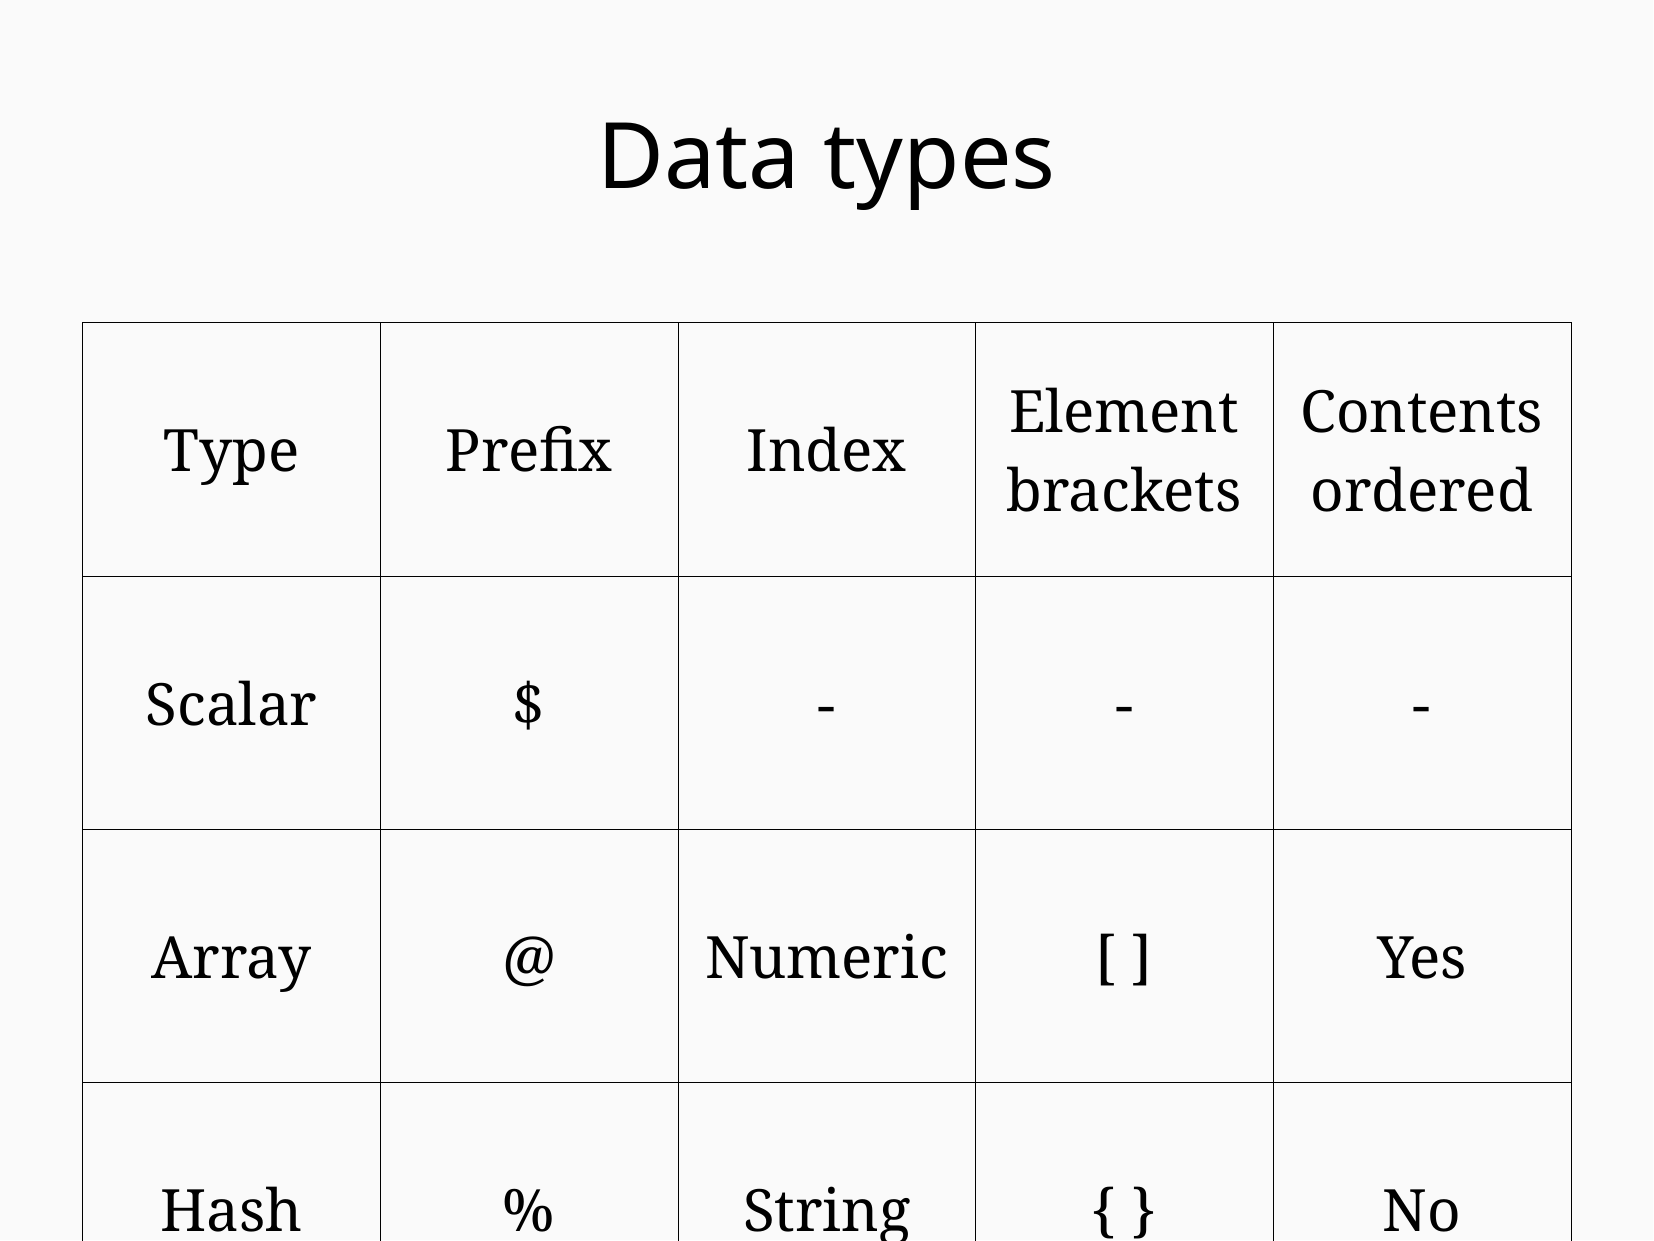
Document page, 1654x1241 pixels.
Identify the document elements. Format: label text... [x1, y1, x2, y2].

table_cell String [885, 1231, 903, 1241]
table_cell % [381, 1083, 678, 1241]
table_header Contents ordered [1274, 323, 1571, 576]
table_cell - [1274, 577, 1571, 829]
title Data types [82, 49, 1571, 257]
table_cell String [679, 1083, 975, 1241]
table_header Prefix [381, 323, 678, 576]
table_header Index [679, 323, 975, 576]
table_cell { } [976, 1083, 1273, 1241]
table_cell - [679, 577, 975, 829]
table_header Element brackets [976, 323, 1273, 576]
table_cell $ [381, 577, 678, 829]
table_cell String [888, 1202, 899, 1217]
table_cell Numeric [679, 830, 975, 1082]
table_header Type [83, 323, 380, 576]
table_cell Array [83, 830, 380, 1082]
table_cell Yes [1274, 830, 1571, 1082]
table_cell @ [381, 830, 678, 1082]
table_cell Scalar [83, 577, 380, 829]
table_cell - [976, 577, 1273, 829]
table_cell Hash [83, 1083, 380, 1241]
table_cell [ ] [976, 830, 1273, 1082]
table_cell No [1274, 1083, 1571, 1241]
